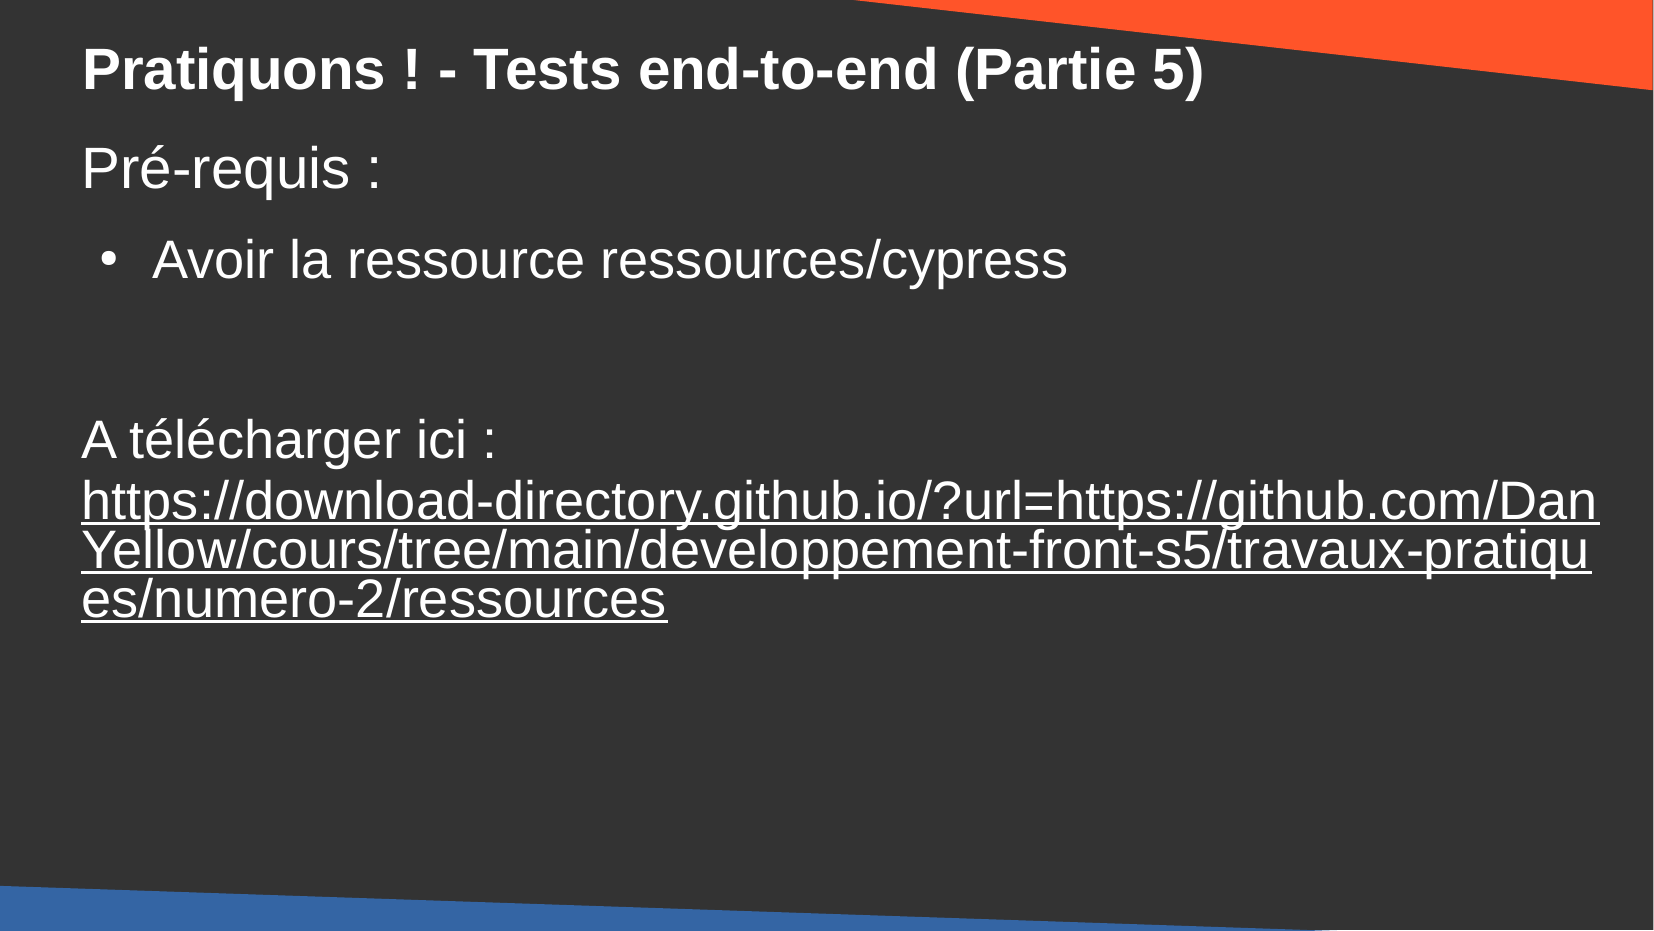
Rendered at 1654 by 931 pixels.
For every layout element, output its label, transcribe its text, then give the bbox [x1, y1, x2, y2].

list Pré-requis : Avoir la ressource ressources/cypress A télécharger ici : https://download-directory.github.io/?url=https://github.com/DanYellow/cours/tree/main/developpement-front-s5/travaux-pratiques/numero-2/ressources [81, 135, 1621, 662]
title Pratiquons ! - Tests end-to-end (Partie 5) [82, 37, 1571, 114]
text_box [853, 0, 1653, 91]
text_box [0, 885, 1337, 931]
